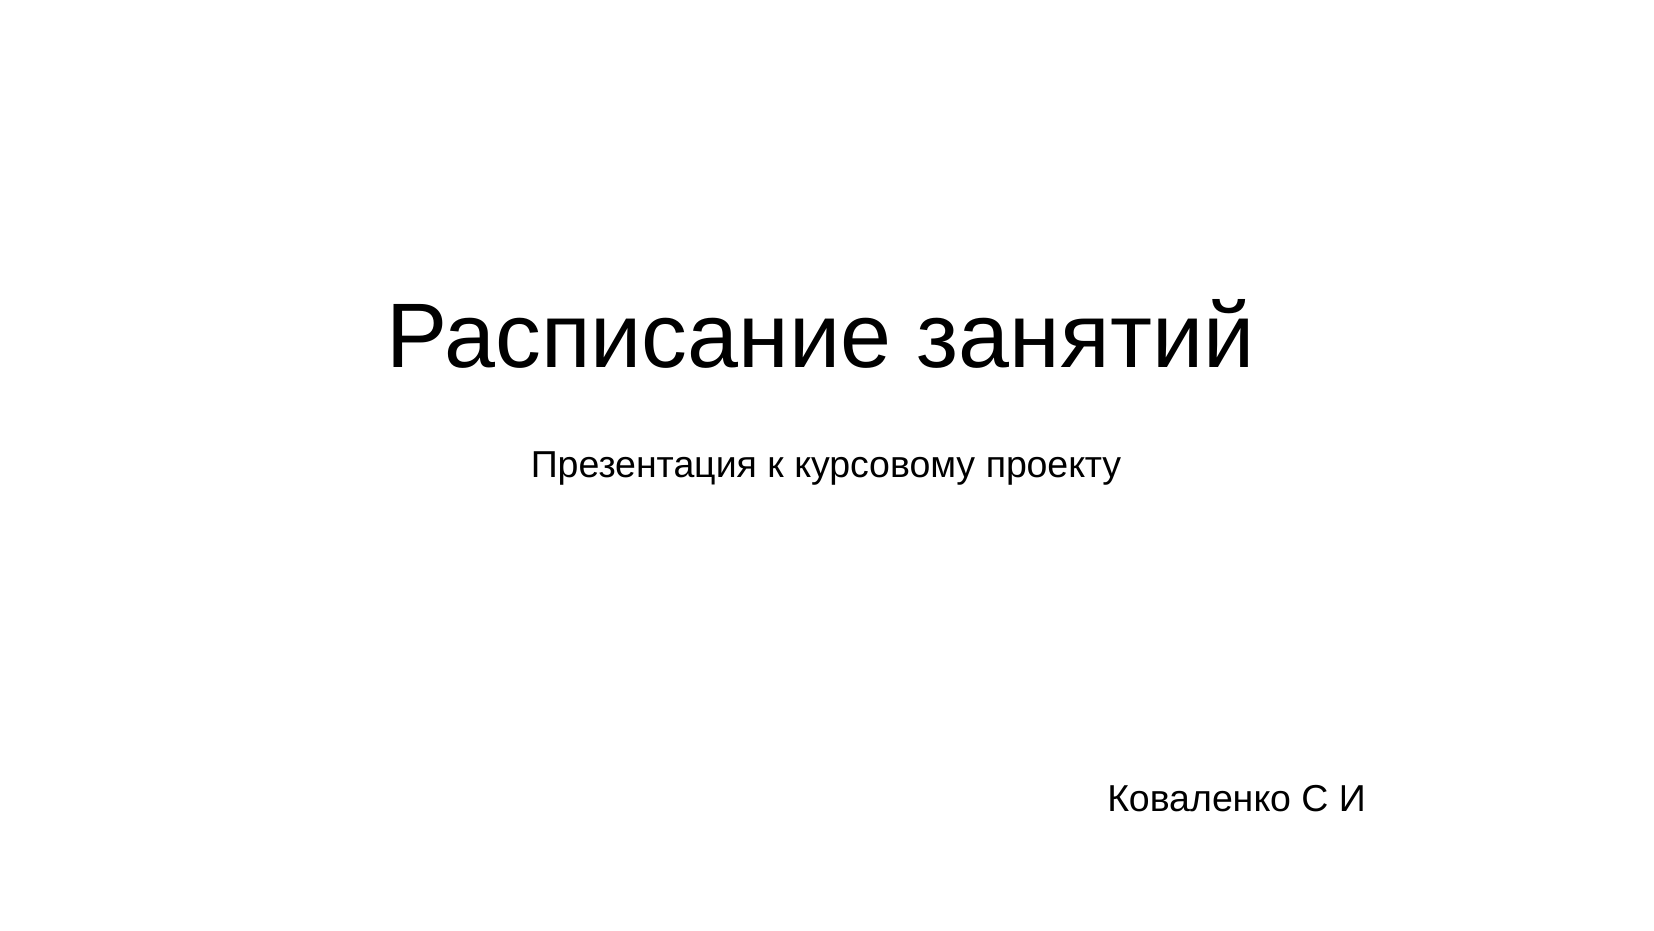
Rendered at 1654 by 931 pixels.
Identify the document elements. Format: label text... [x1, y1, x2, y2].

title Расписание занятий [76, 258, 1565, 414]
text_box Презентация к курсовому проекту [516, 436, 1137, 493]
text_box Коваленко С И [1092, 769, 1605, 827]
